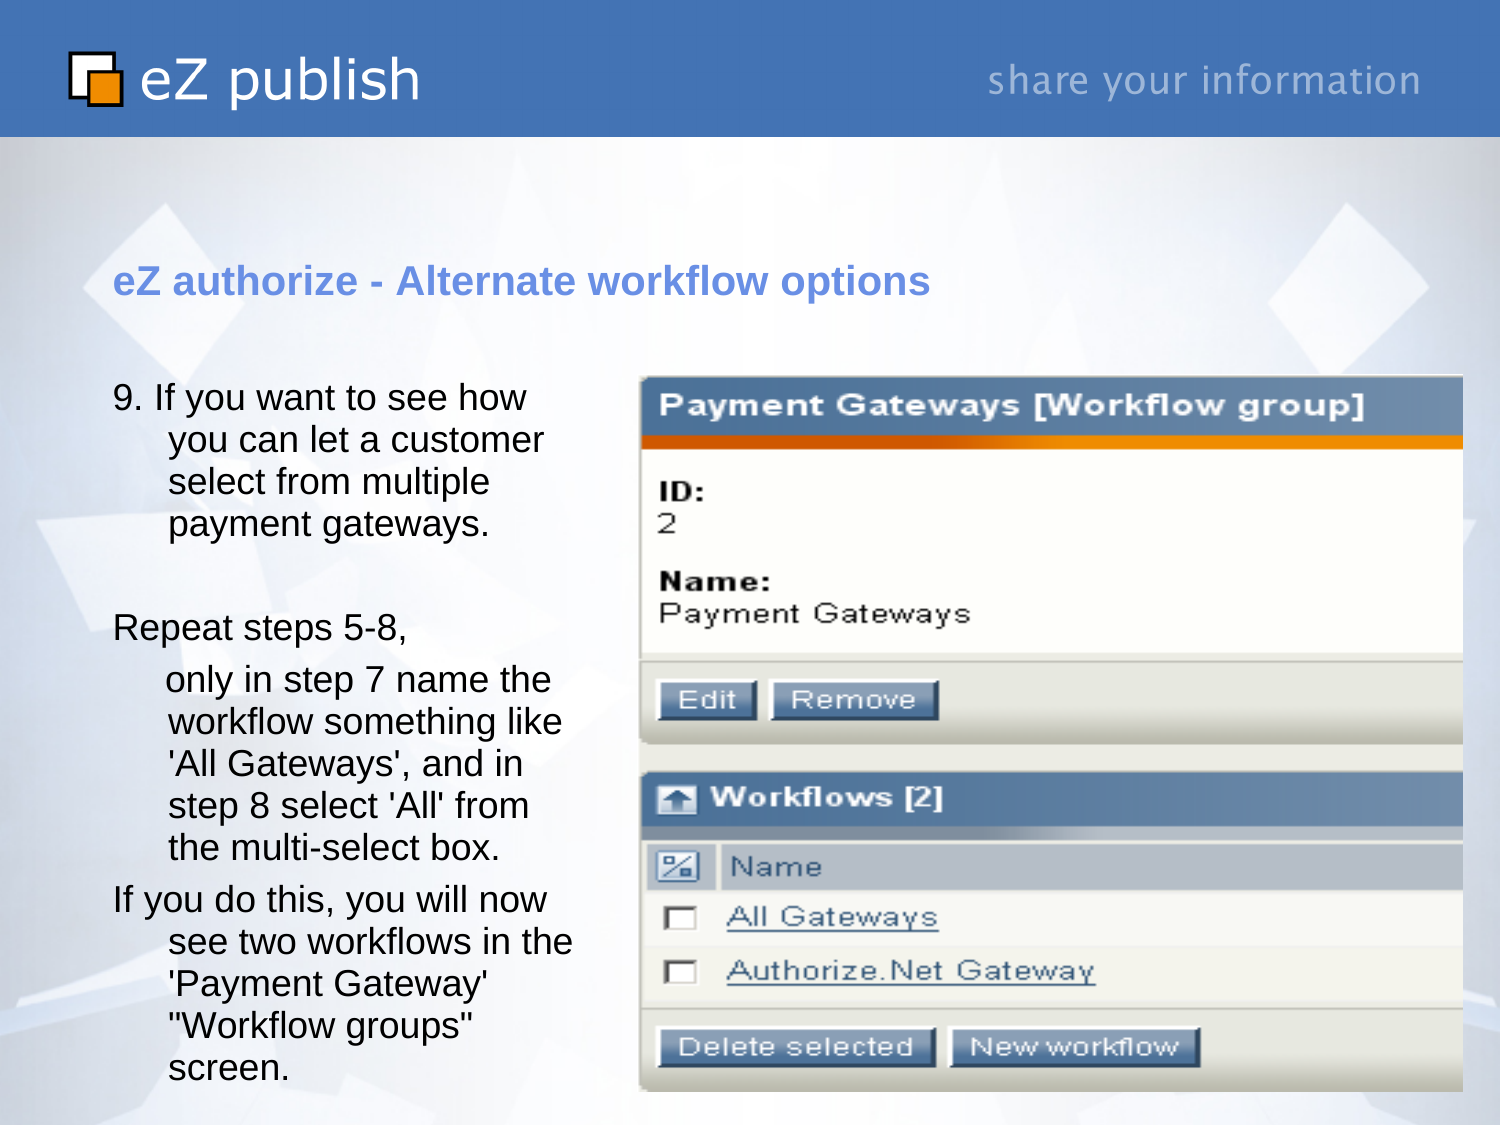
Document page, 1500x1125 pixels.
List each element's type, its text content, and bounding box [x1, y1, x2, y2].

list 9. If you want to see how you can let a customer select from multiple payment gateways. Repeat steps 5-8, only in step 7 name the workflow something like 'All Gateways', and in step 8 select 'All' from the multi-select box. If you do this, you will now see two workflows in the 'Payment Gateway' "Workflow groups" screen. [112, 324, 591, 1093]
title eZ authorize - Alternate workflow options [112, 237, 1500, 325]
picture [0, 0, 1500, 1125]
